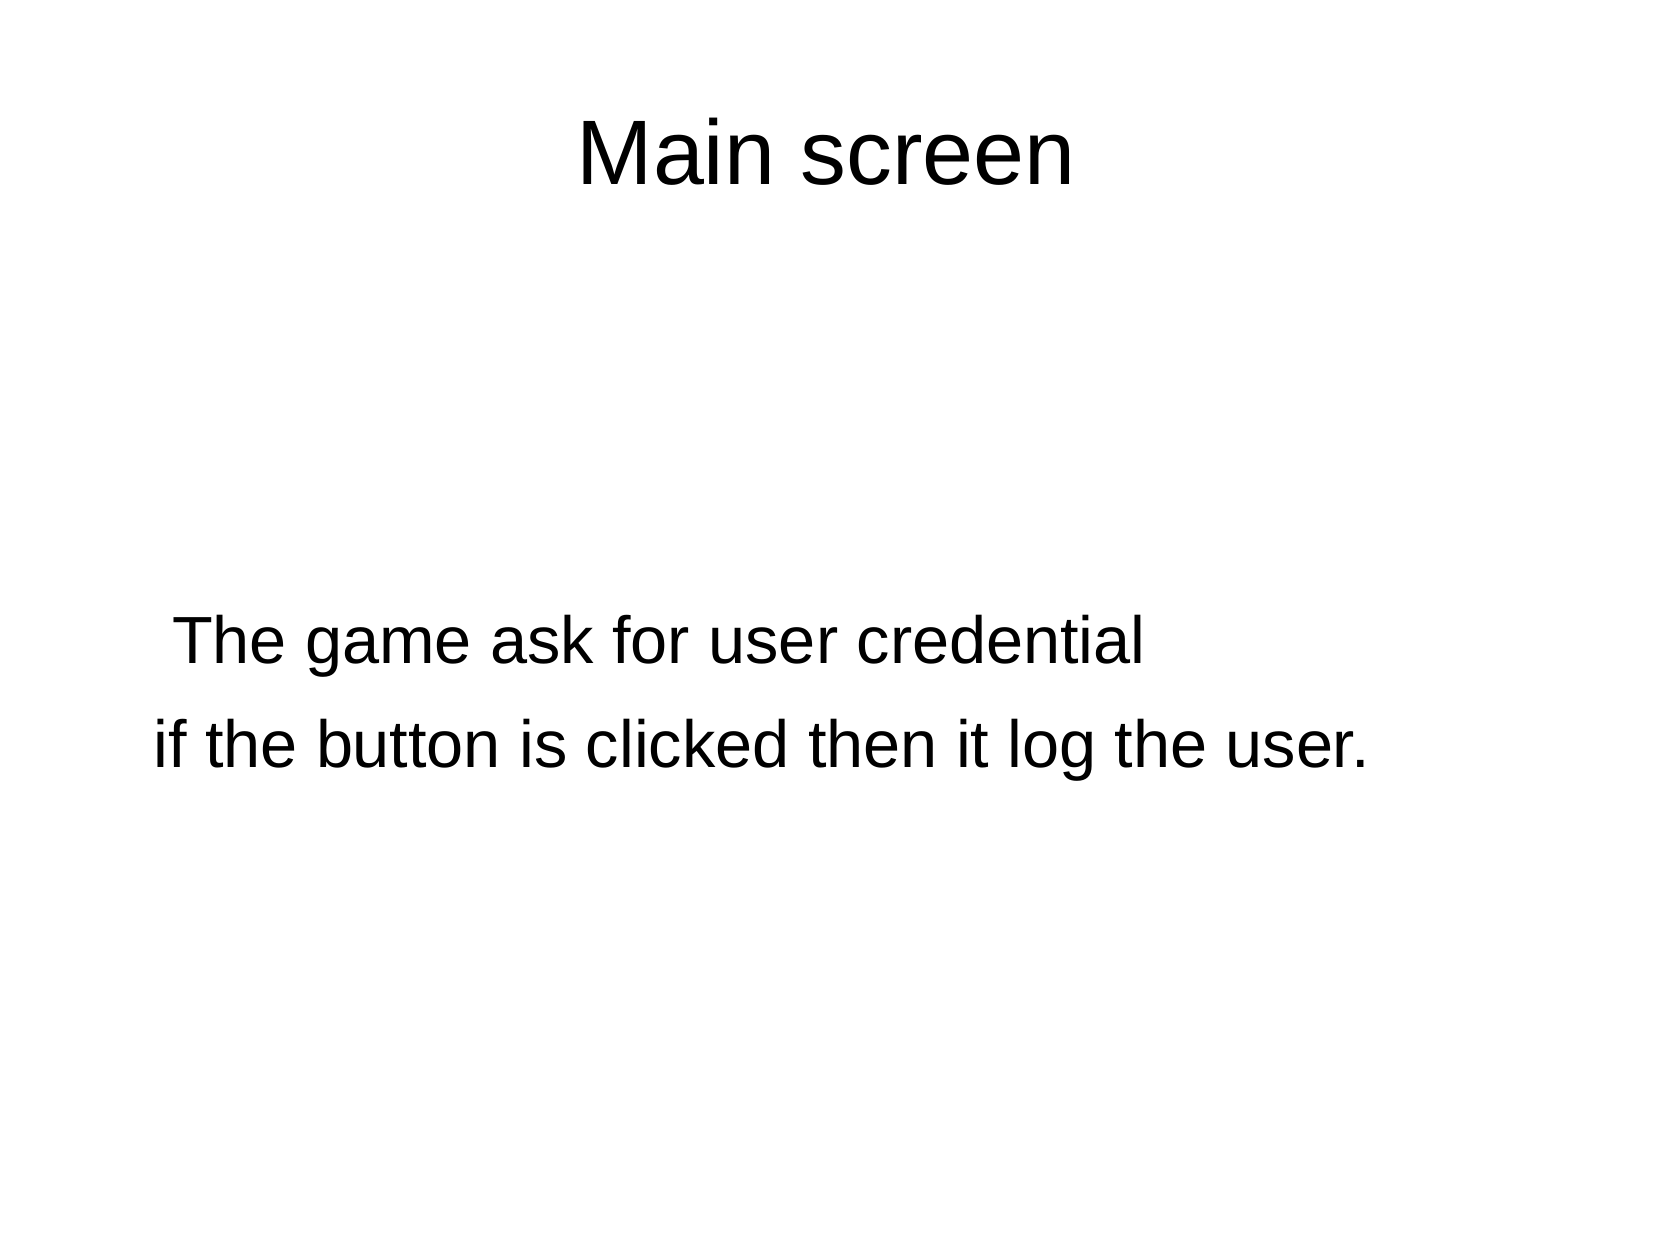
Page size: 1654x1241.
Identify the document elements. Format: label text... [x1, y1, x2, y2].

title Main screen [82, 49, 1571, 257]
list The game ask for user credential if the button is clicked then it log the user. [82, 290, 1571, 1109]
